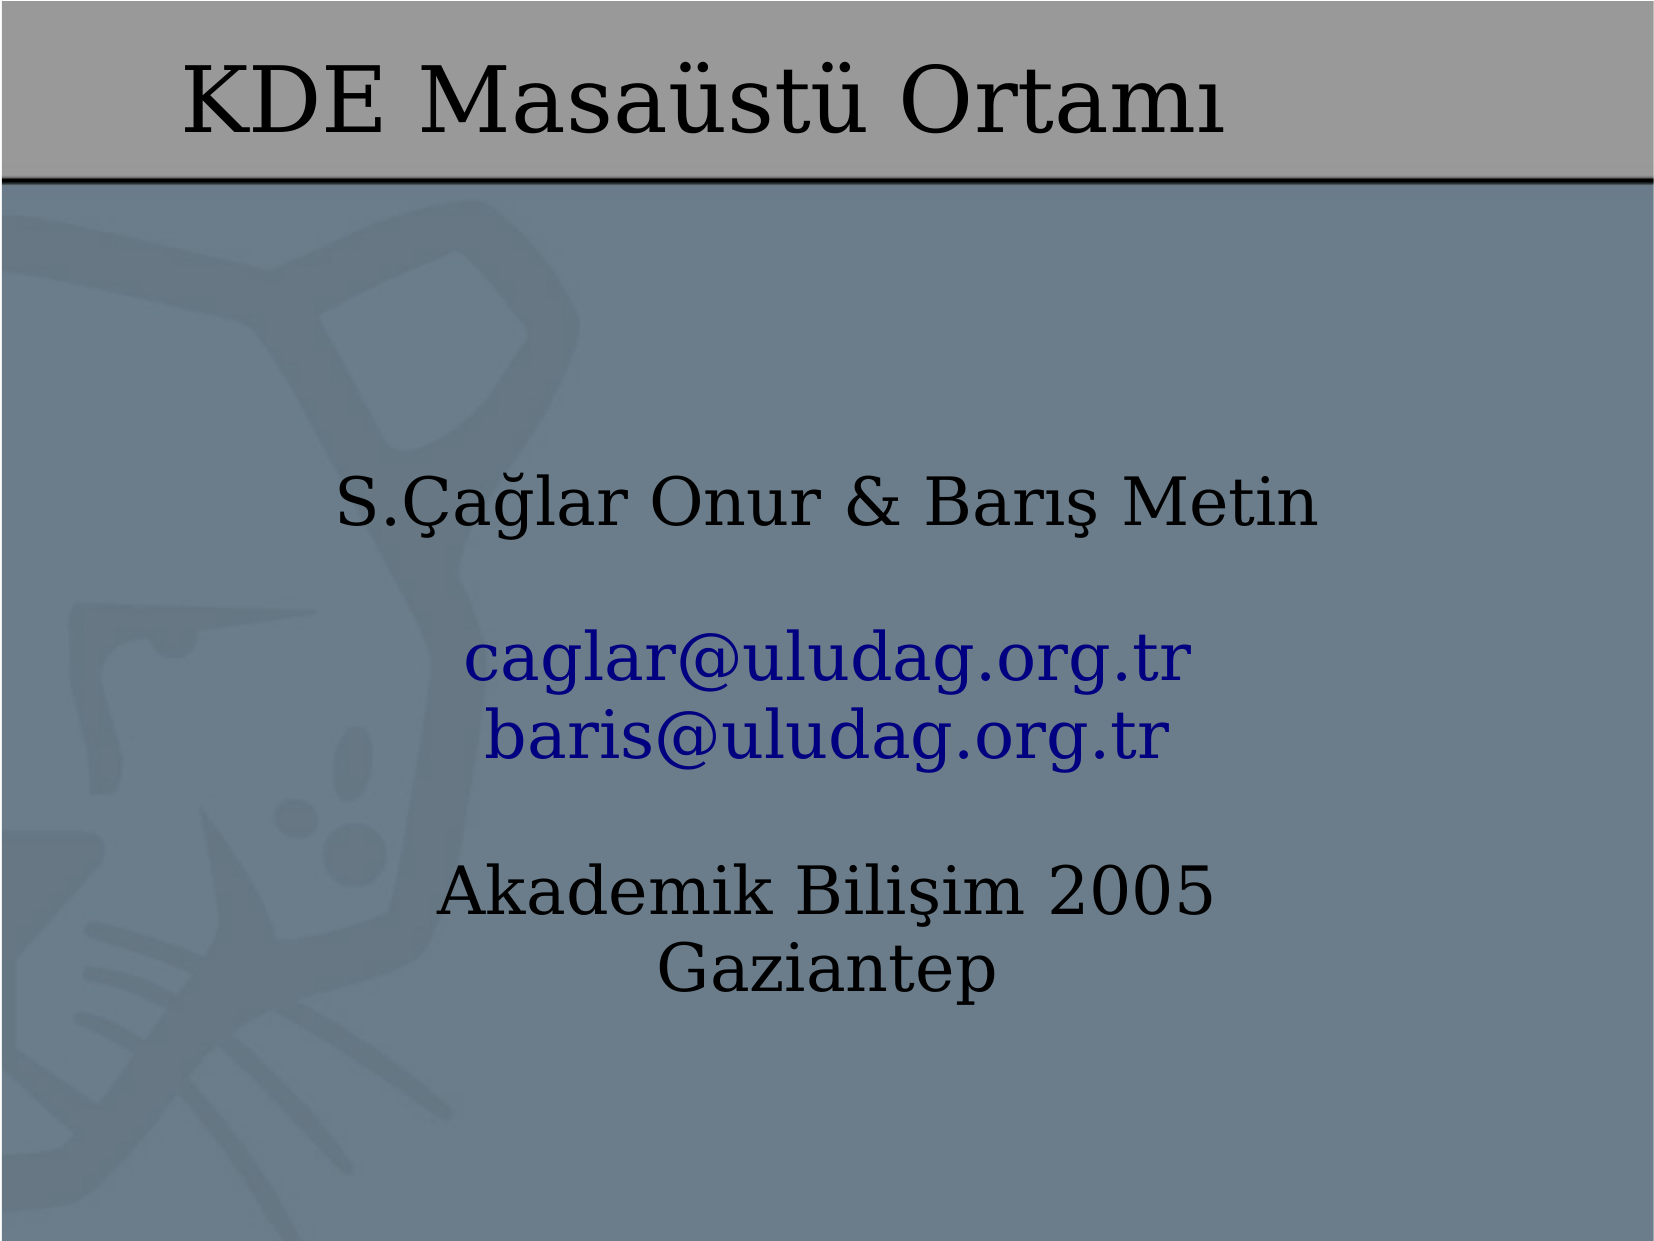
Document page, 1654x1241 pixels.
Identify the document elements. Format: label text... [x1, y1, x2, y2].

subtitle S.Çağlar Onur & Barış Metin caglar@uludag.org.tr baris@uludag.org.tr Akademik Bilişim 2005 Gaziantep [121, 344, 1534, 1127]
picture [1, 1, 1654, 1241]
title KDE Masaüstü Ortamı [0, 0, 1410, 204]
